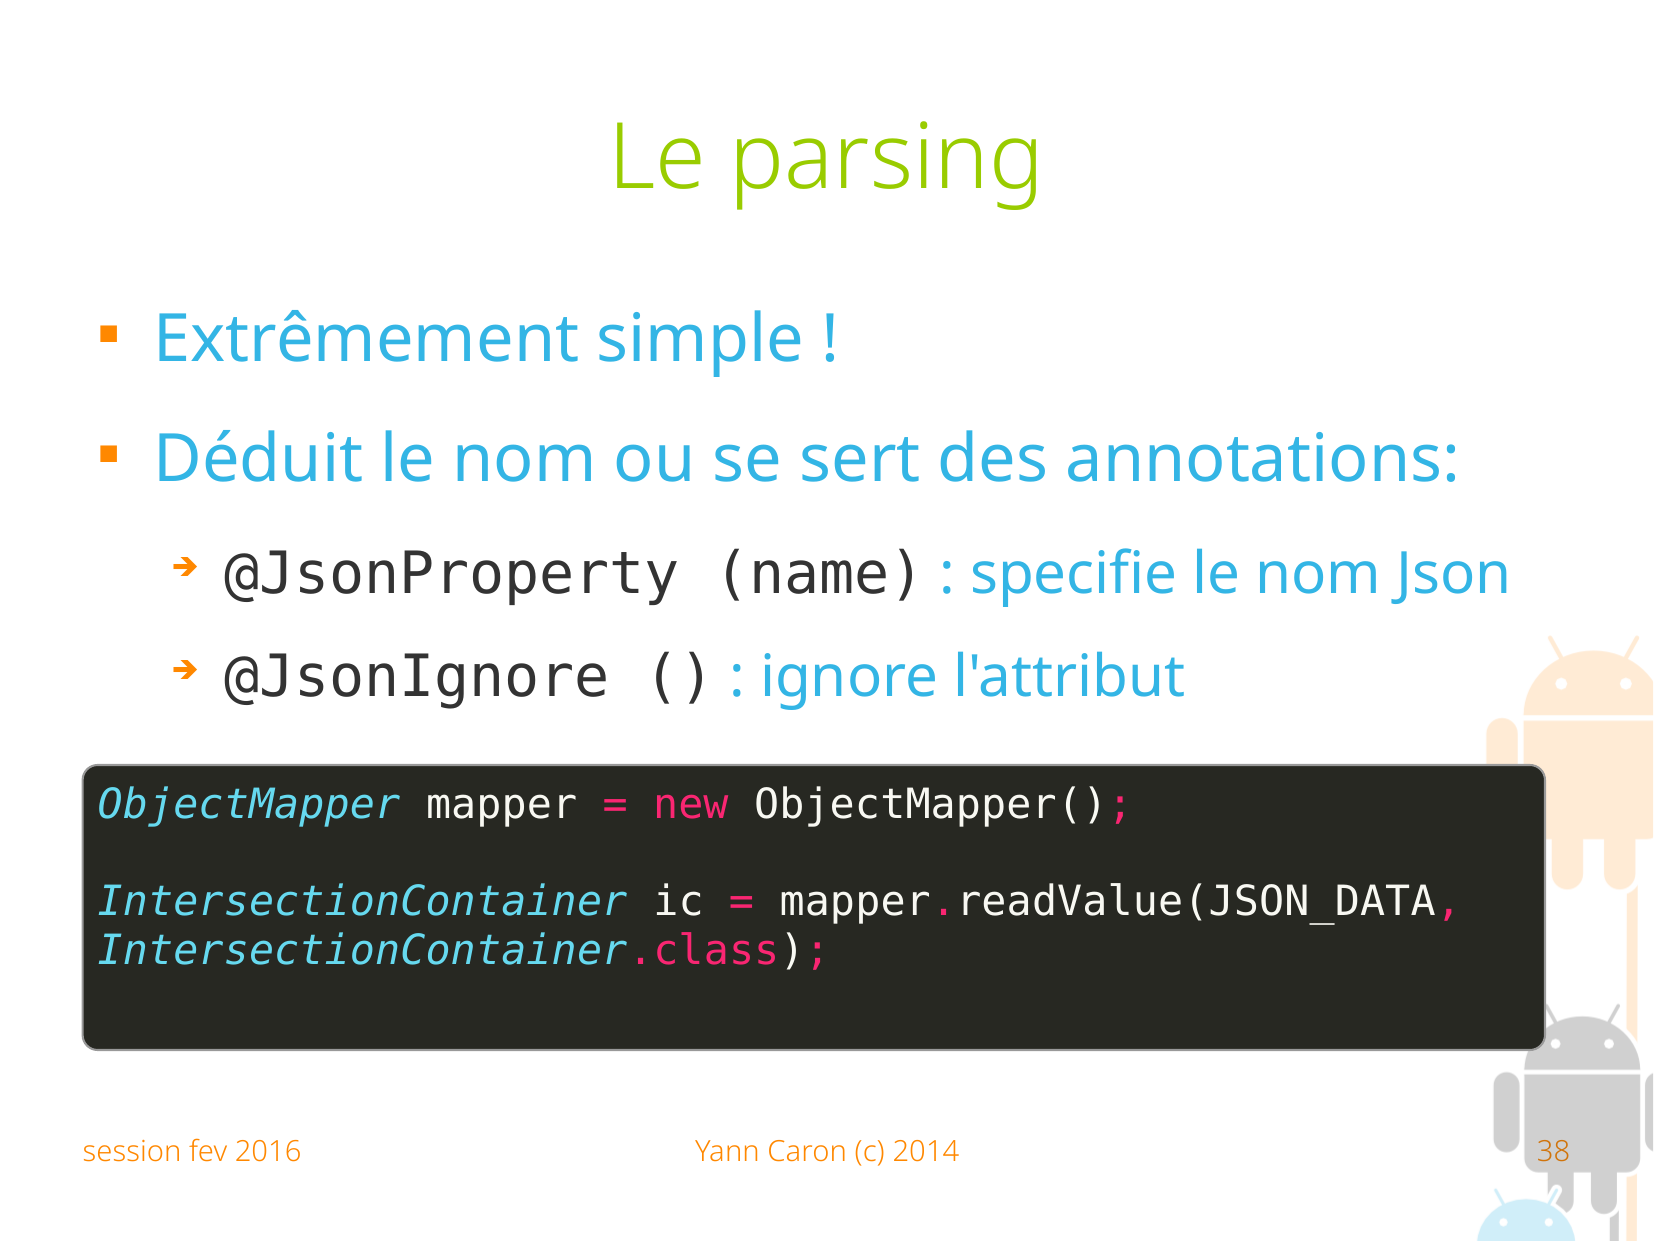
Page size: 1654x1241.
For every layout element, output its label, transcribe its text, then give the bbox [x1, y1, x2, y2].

text_box ObjectMapper mapper = new ObjectMapper(); IntersectionContainer ic = mapper.readValue(JSON_DATA, IntersectionContainer.class); [82, 765, 1546, 1051]
list Extrêmement simple ! Déduit le nom ou se sert des annotations: @JsonProperty (name) : specifie le nom Json @JsonIgnore () : ignore l'attribut [82, 290, 1571, 736]
title Le parsing [82, 49, 1571, 257]
picture [240, 423, 1654, 1241]
